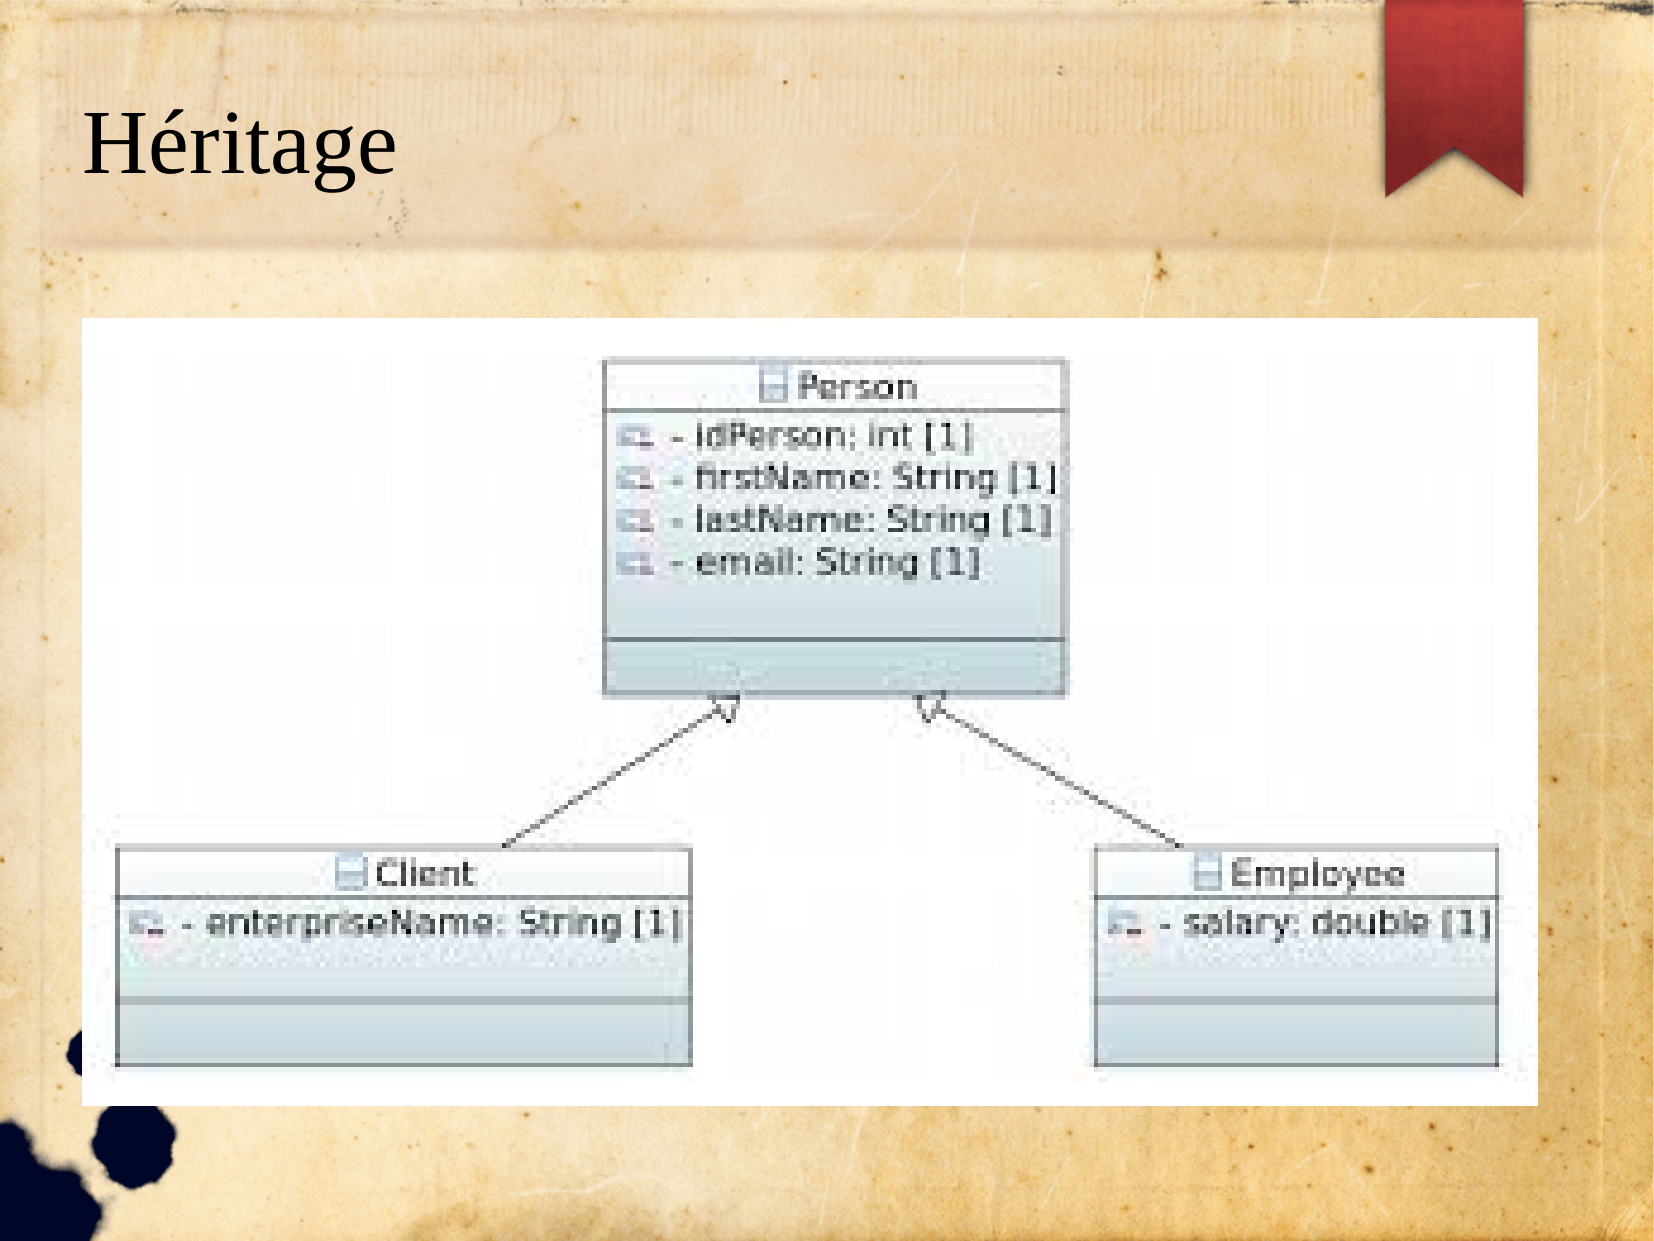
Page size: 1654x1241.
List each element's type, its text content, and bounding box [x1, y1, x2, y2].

picture [0, 0, 1654, 1241]
title Héritage [82, 49, 1347, 237]
